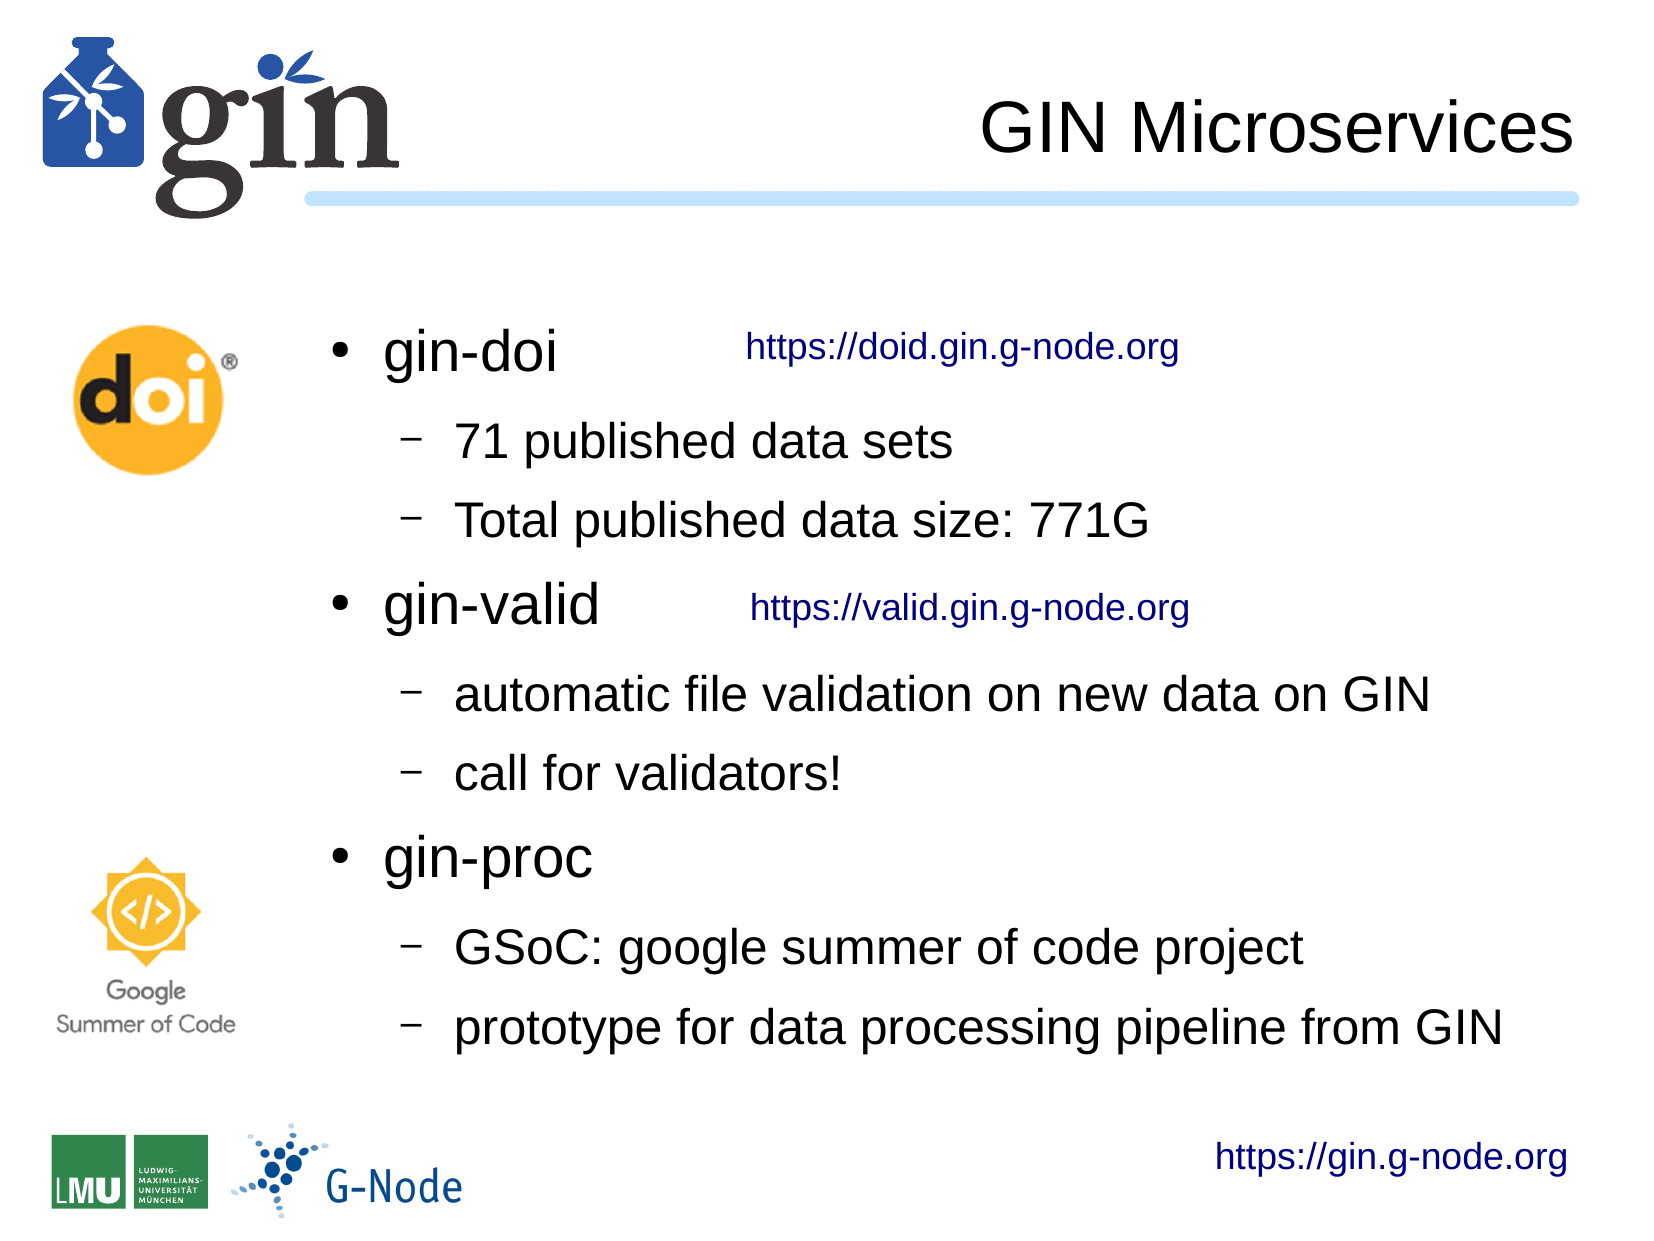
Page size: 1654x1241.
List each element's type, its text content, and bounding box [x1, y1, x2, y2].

text_box https://gin.g-node.org [1200, 1128, 1625, 1186]
text_box https://valid.gin.g-node.org [735, 579, 1250, 640]
picture [230, 1123, 467, 1219]
text_box GIN Microservices [87, 30, 1576, 226]
text_box https://doid.gin.g-node.org [730, 318, 1201, 391]
picture [33, 30, 409, 224]
list gin-doi 71 published data sets Total published data size: 771G gin-valid automatic file validation on new data on GIN call for validators! gin-proc GSoC: google summer of code project prototype for data processing pipeline from GIN [312, 318, 1595, 1111]
picture [66, 320, 241, 481]
picture [40, 844, 253, 1056]
